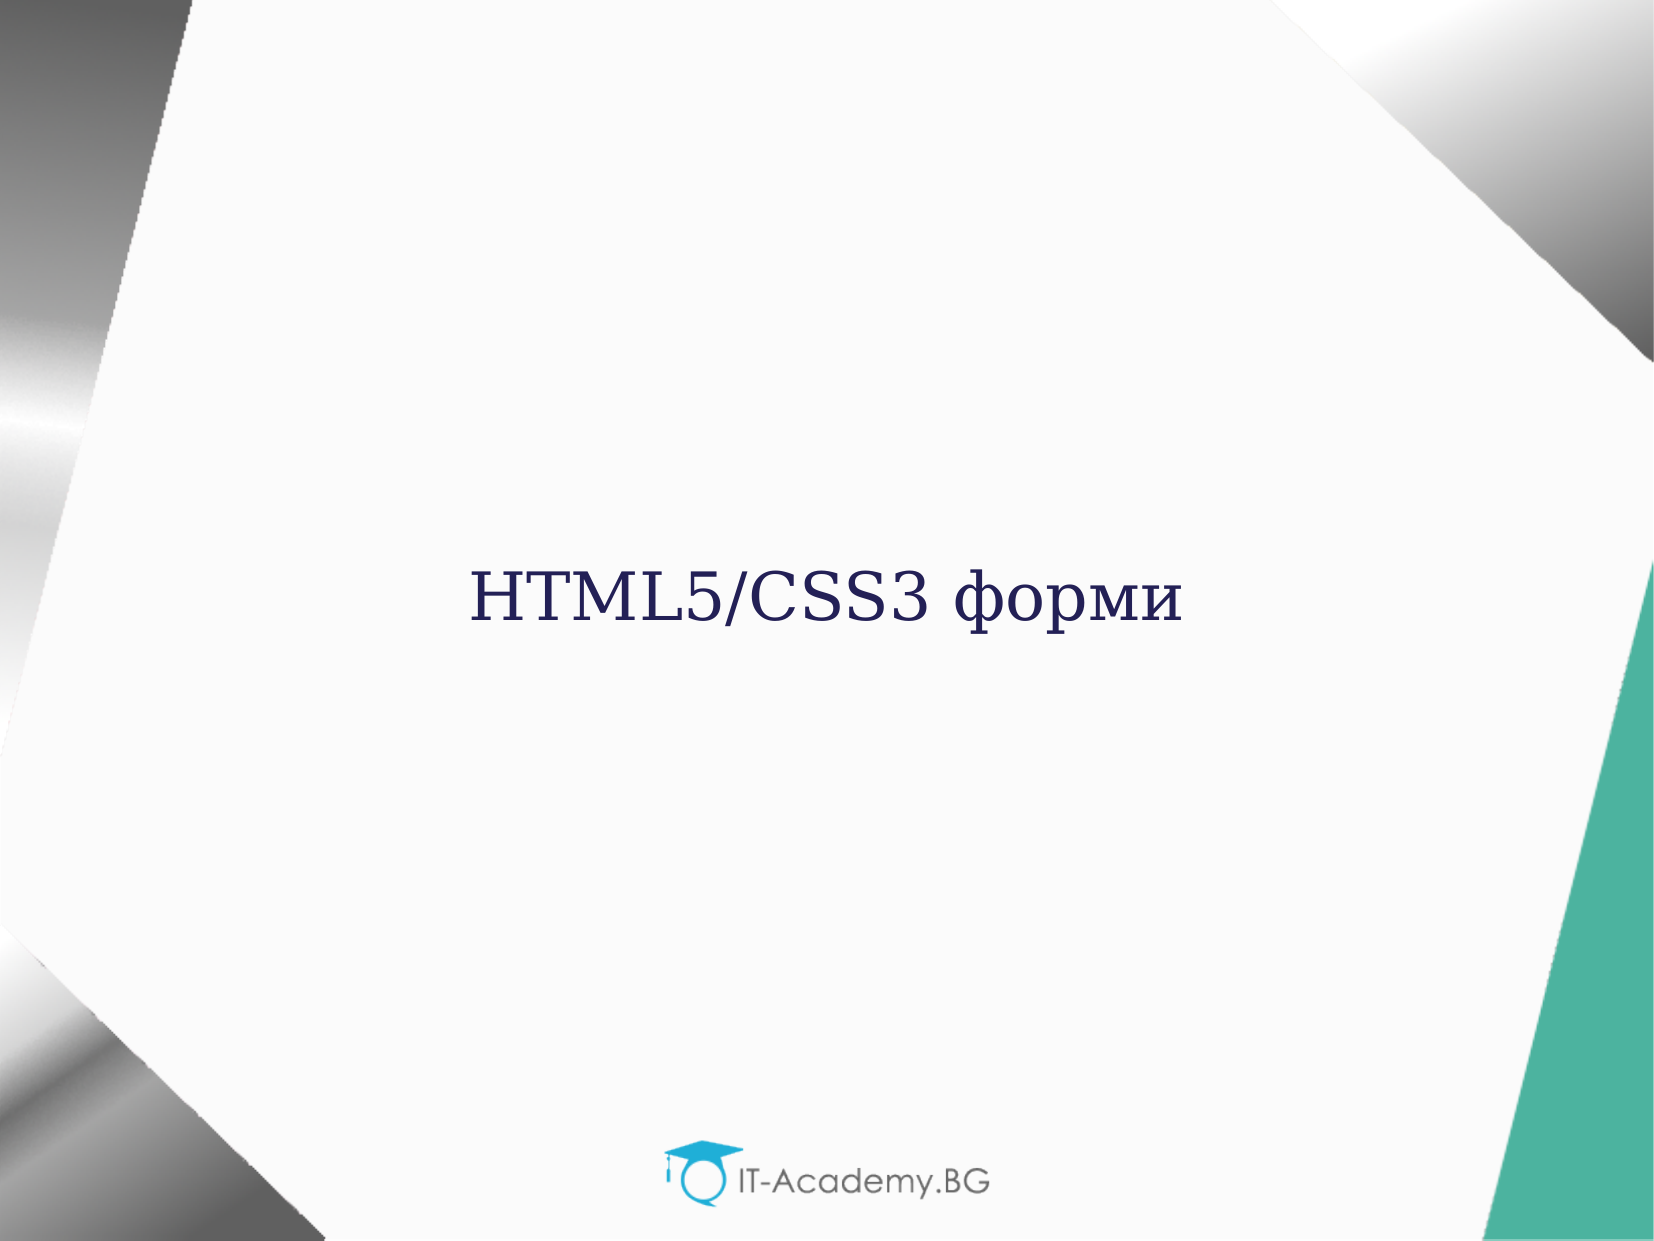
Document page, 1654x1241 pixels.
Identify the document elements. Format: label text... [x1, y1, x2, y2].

picture [0, 0, 1654, 1241]
text_box HTML5/CSS3 форми [272, 550, 1382, 799]
